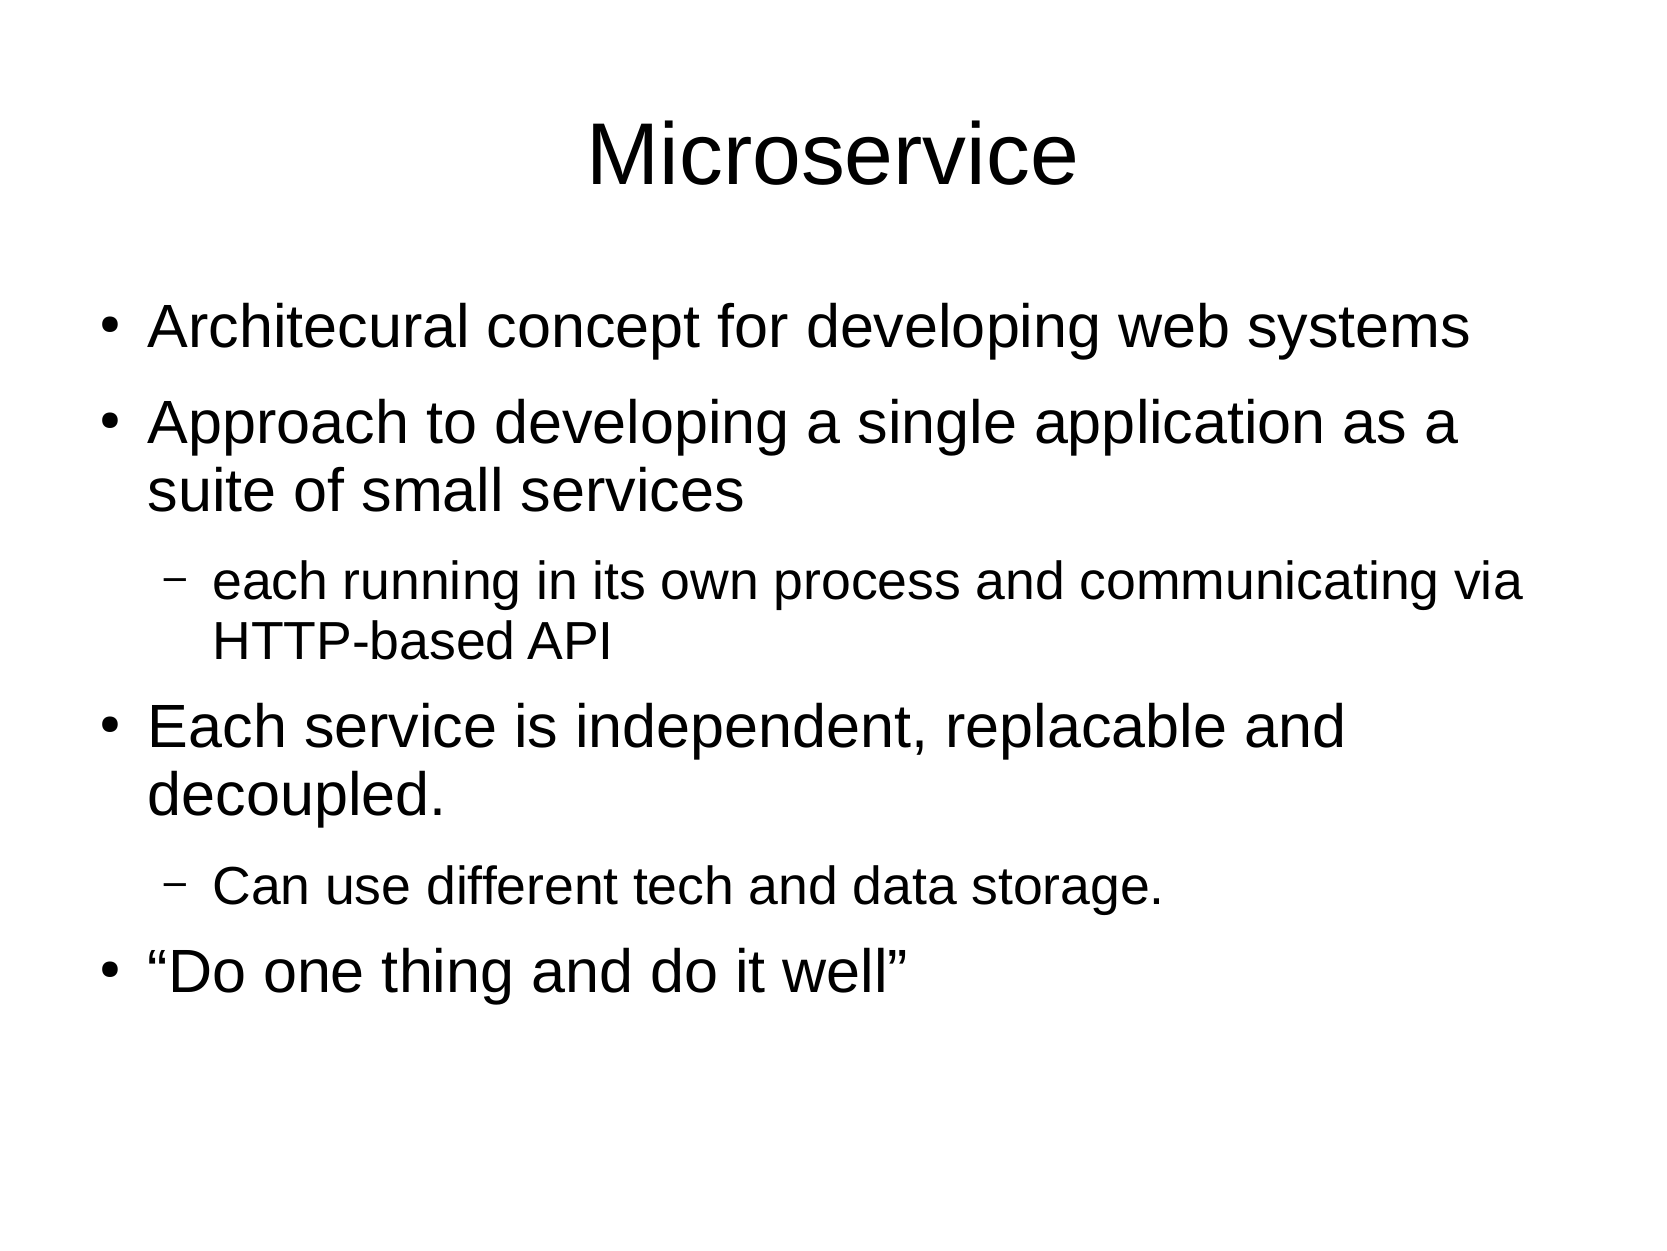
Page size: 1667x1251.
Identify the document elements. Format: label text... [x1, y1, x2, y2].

title Microservice [83, 49, 1584, 259]
list Architecural concept for developing web systems Approach to developing a single application as a suite of small services each running in its own process and communicating via HTTP-based API Each service is independent, replacable and decoupled. Can use different tech and data storage. “Do one thing and do it well” [83, 292, 1584, 1018]
